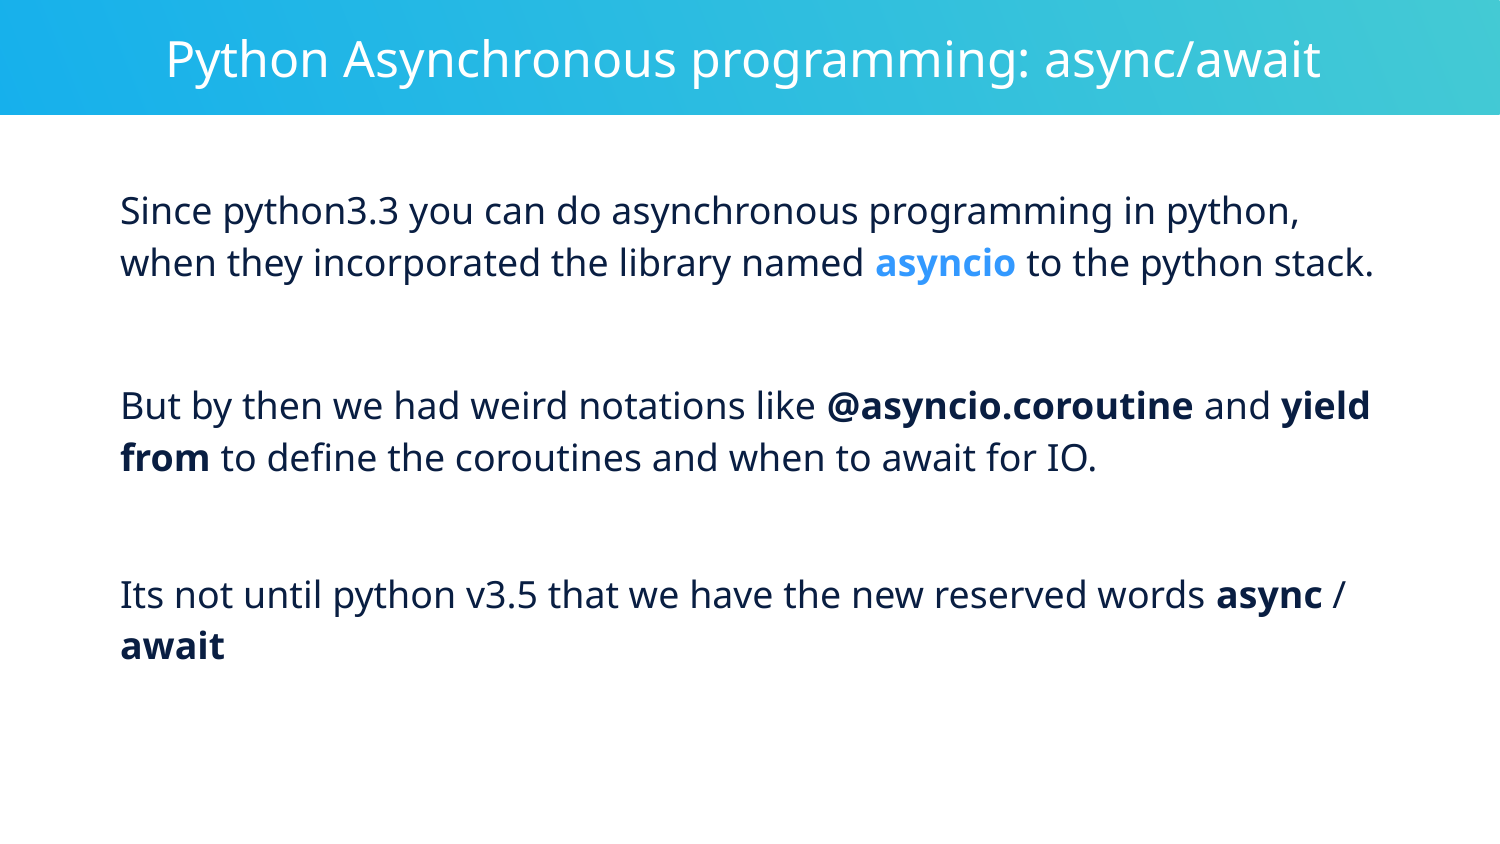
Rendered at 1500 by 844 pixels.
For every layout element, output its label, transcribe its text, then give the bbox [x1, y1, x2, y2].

text_box Since python3.3 you can do asynchronous programming in python, when they incorporated the library named asyncio to the python stack. But by then we had weird notations like @asyncio.coroutine and yield from to define the coroutines and when to await for IO. Its not until python v3.5 that we have the new reserved words async / await [105, 165, 1411, 781]
text_box Python Asynchronous programming: async/await [0, 0, 1500, 115]
